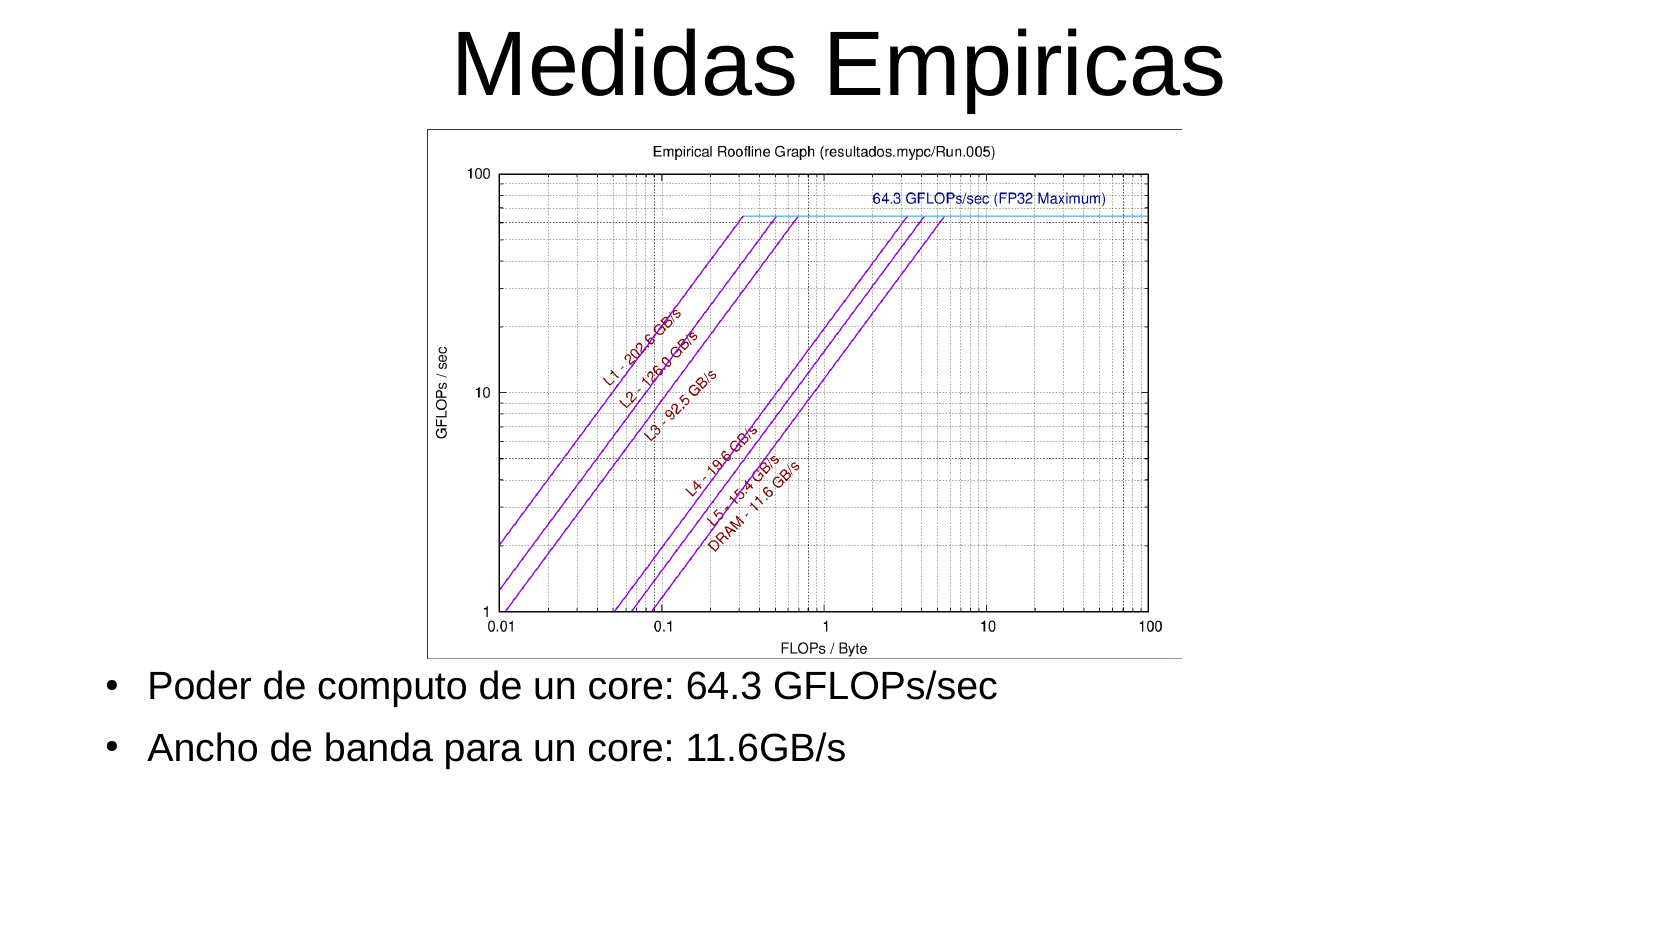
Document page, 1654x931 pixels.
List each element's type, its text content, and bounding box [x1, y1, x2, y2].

title Medidas Empiricas [82, 12, 1571, 218]
picture [427, 129, 1182, 659]
list Poder de computo de un core: 64.3 GFLOPs/sec Ancho de banda para un core: 11.6GB/s [94, 236, 1583, 776]
